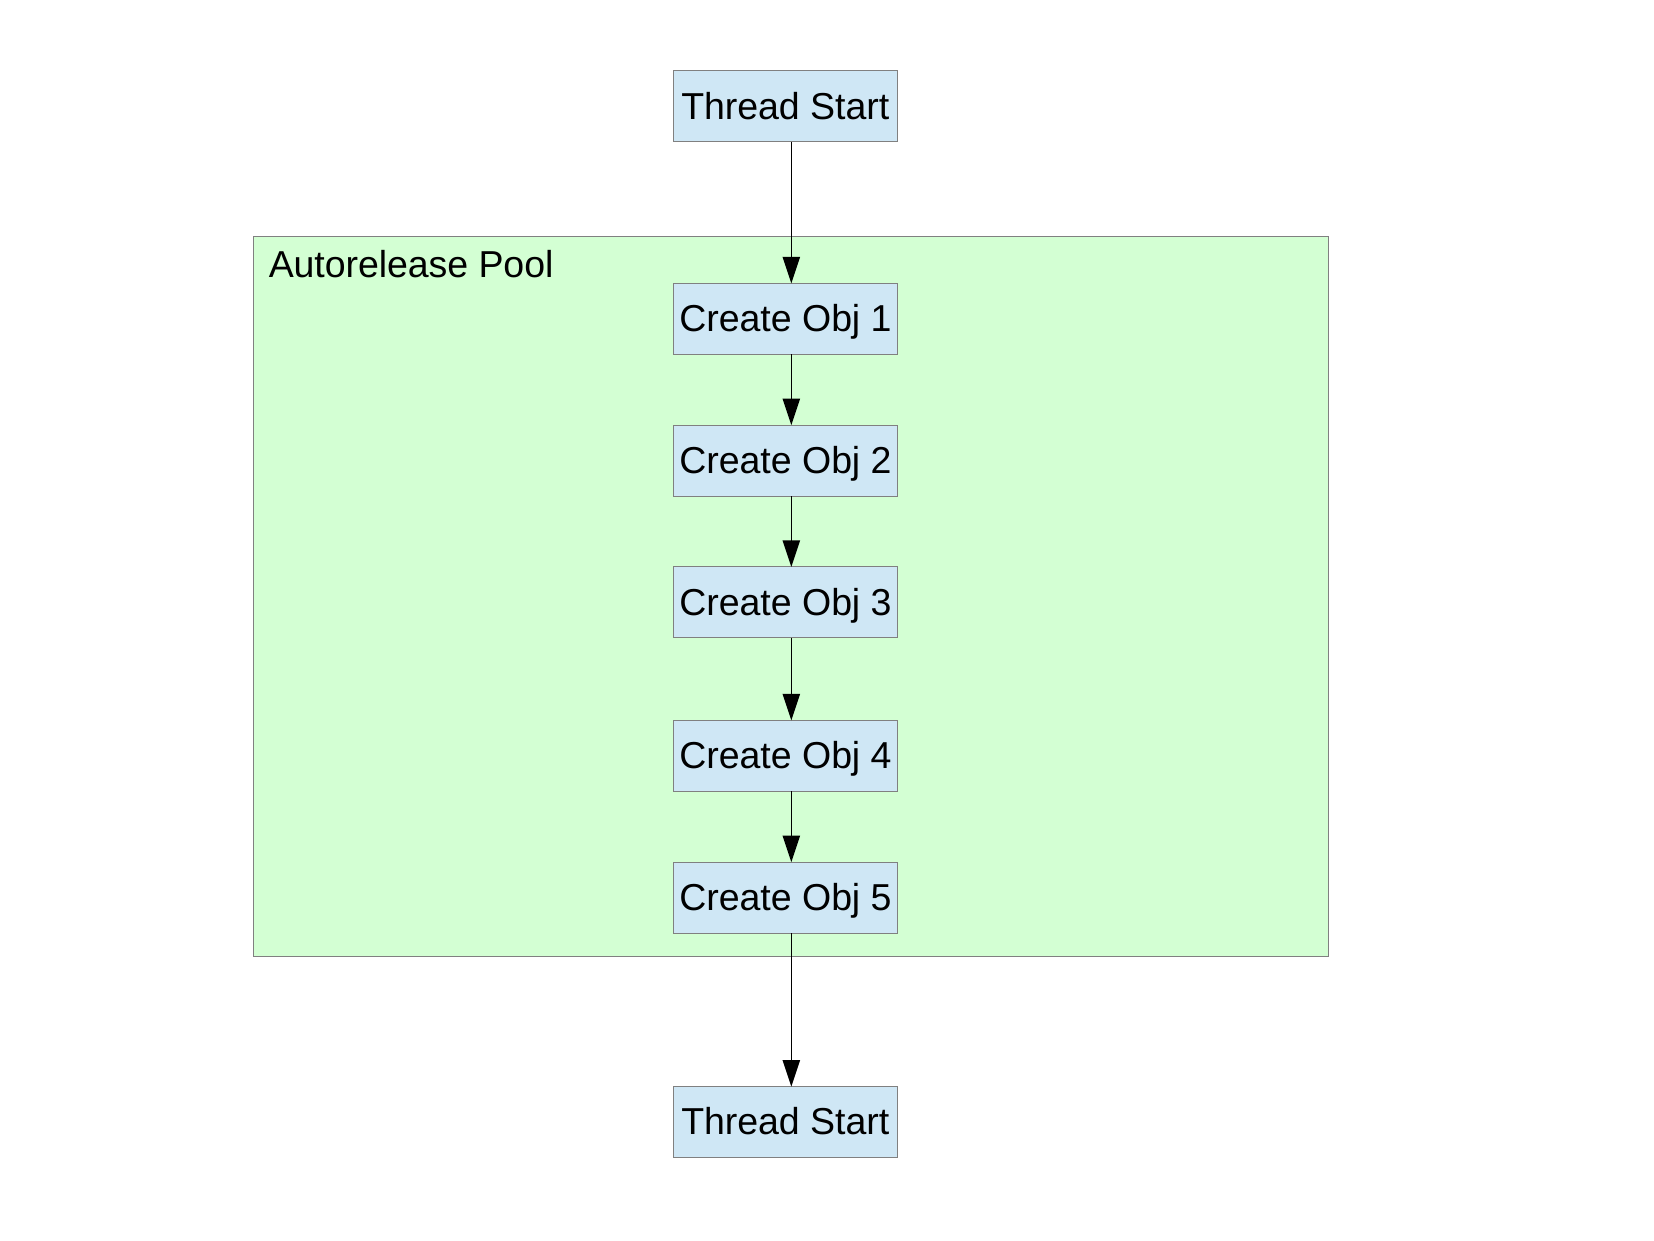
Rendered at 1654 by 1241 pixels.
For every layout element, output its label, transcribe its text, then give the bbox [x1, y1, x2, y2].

text_box Create Obj 3 [673, 566, 898, 638]
text_box Create Obj 4 [673, 720, 898, 792]
text_box Create Obj 1 [673, 283, 898, 355]
text_box Thread Start [673, 70, 898, 142]
text_box Create Obj 5 [673, 862, 898, 934]
text_box Create Obj 2 [673, 425, 898, 497]
text_box Thread Start [673, 1086, 898, 1158]
text_box Autorelease Pool [792, 236, 1329, 957]
text_box Autorelease Pool [253, 236, 791, 957]
